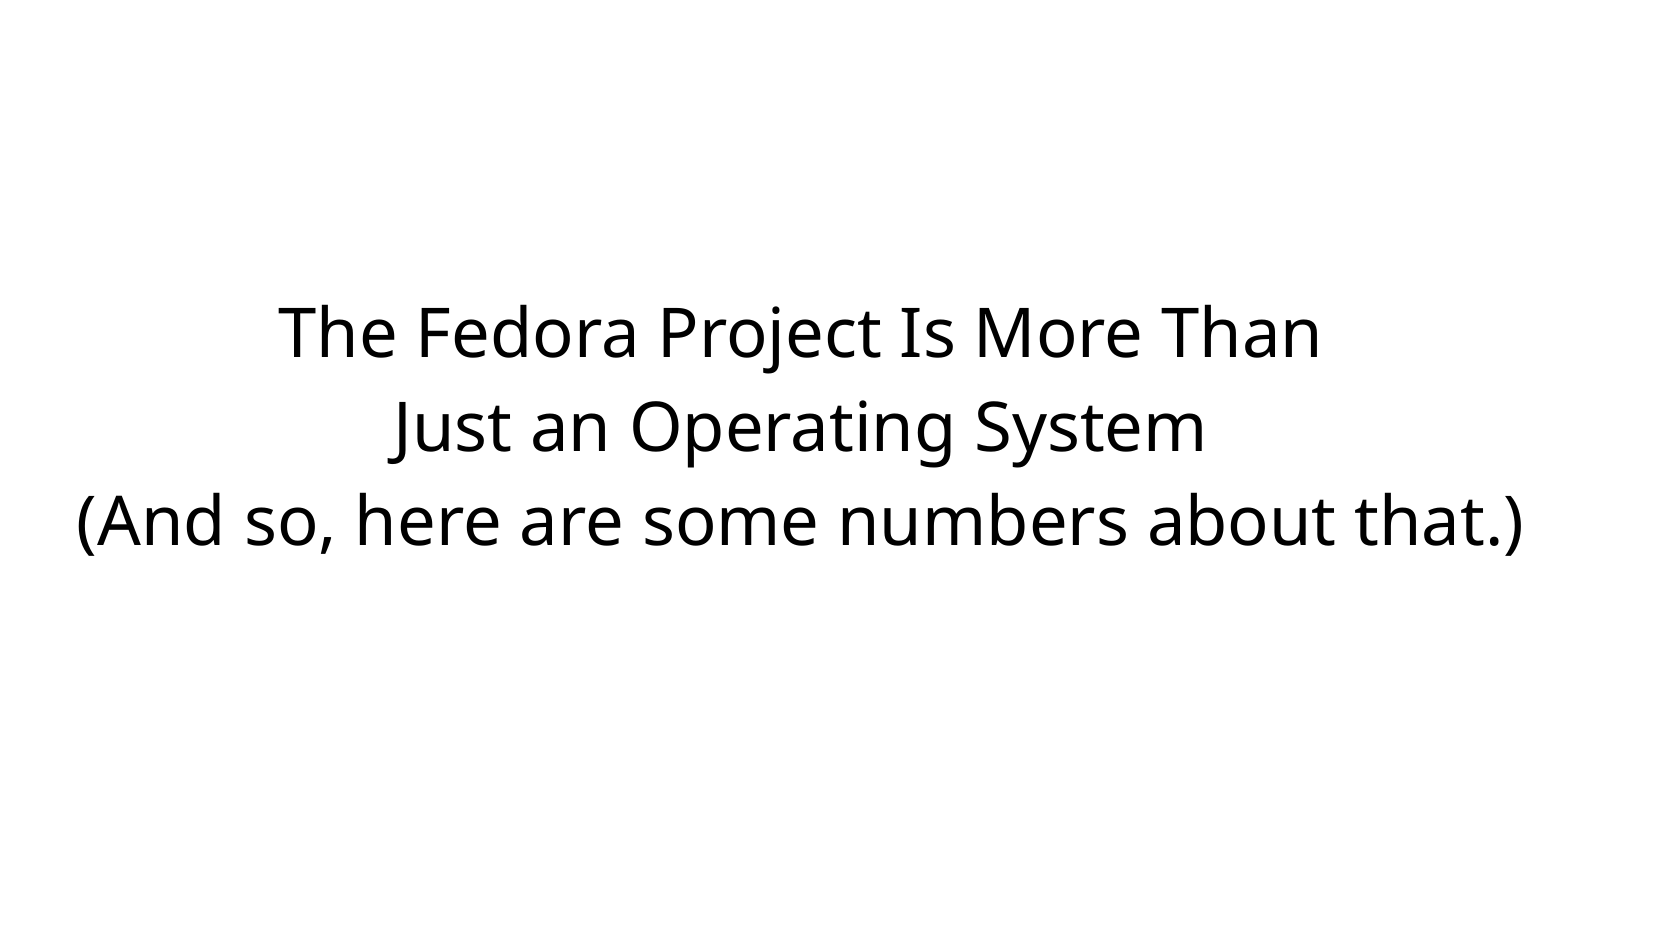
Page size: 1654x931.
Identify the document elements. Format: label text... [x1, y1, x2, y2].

title The Fedora Project Is More Than Just an Operating System (And so, here are some numbers about that.) [56, 293, 1546, 556]
